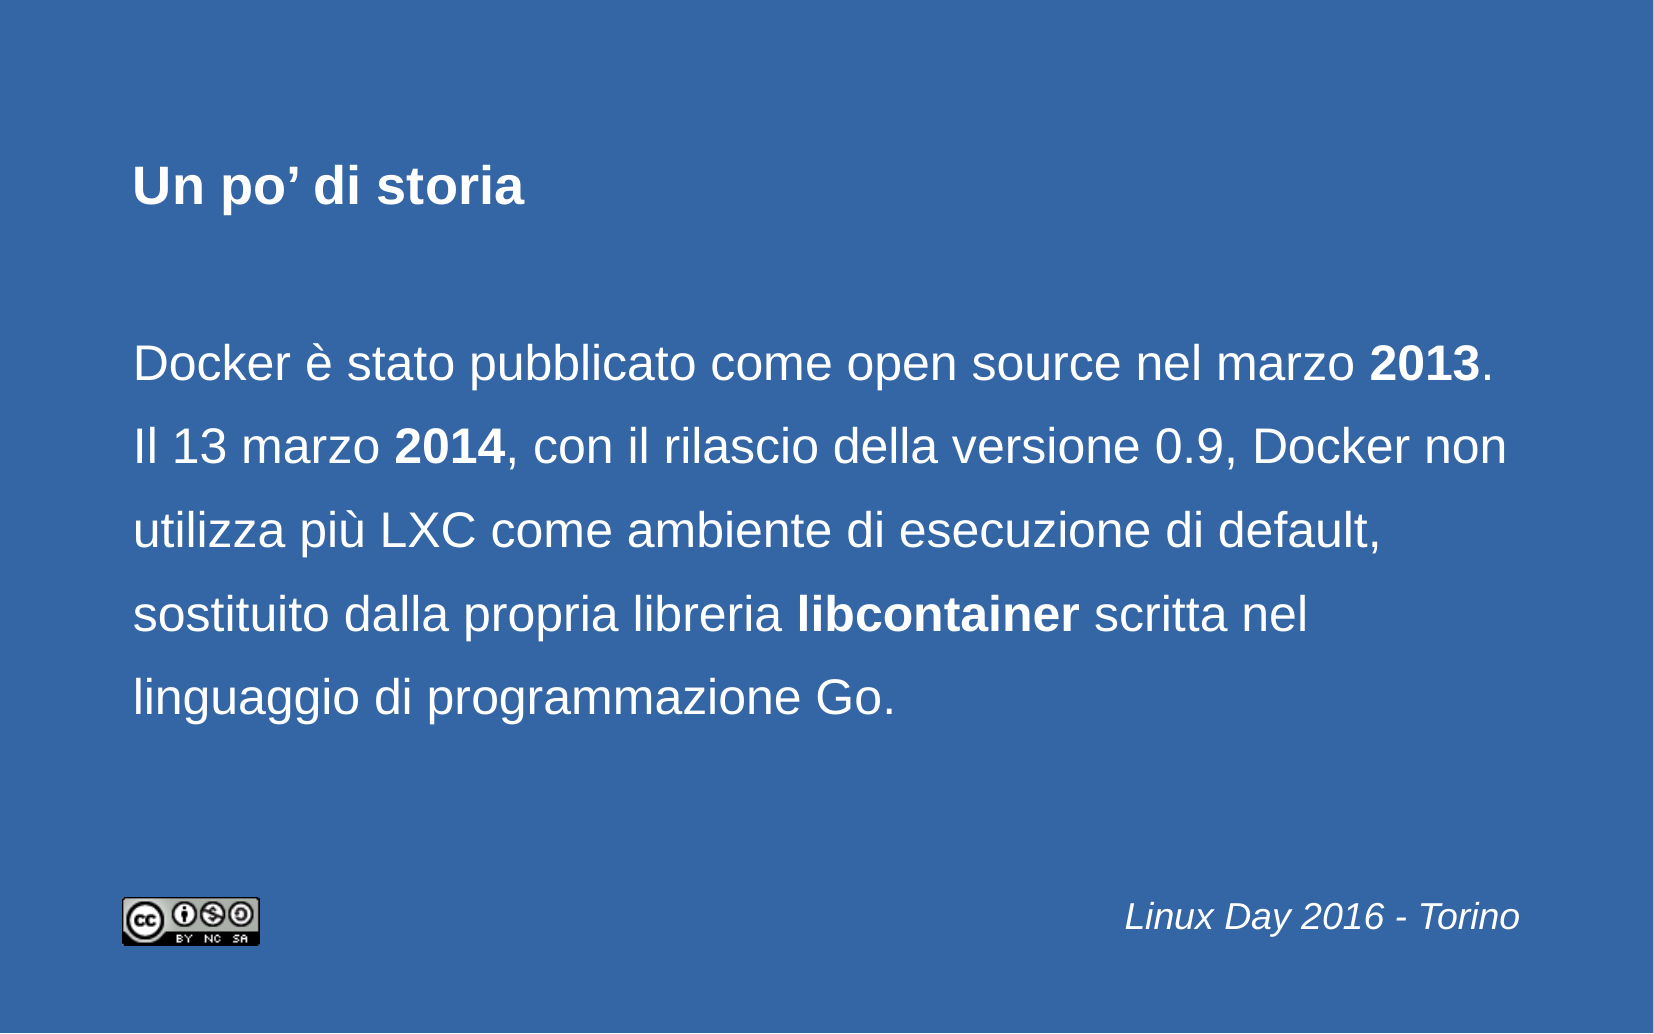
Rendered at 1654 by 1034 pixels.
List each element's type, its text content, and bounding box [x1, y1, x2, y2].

picture [122, 897, 260, 946]
text_box Linux Day 2016 - Torino [1109, 887, 1536, 1034]
text_box Un po’ di storia Docker è stato pubblicato come open source nel marzo 2013. Il 13 marzo 2014, con il rilascio della versione 0.9, Docker non utilizza più LXC come ambiente di esecuzione di default, sostituito dalla propria libreria libcontainer scritta nel linguaggio di programmazione Go. [118, 118, 1536, 877]
